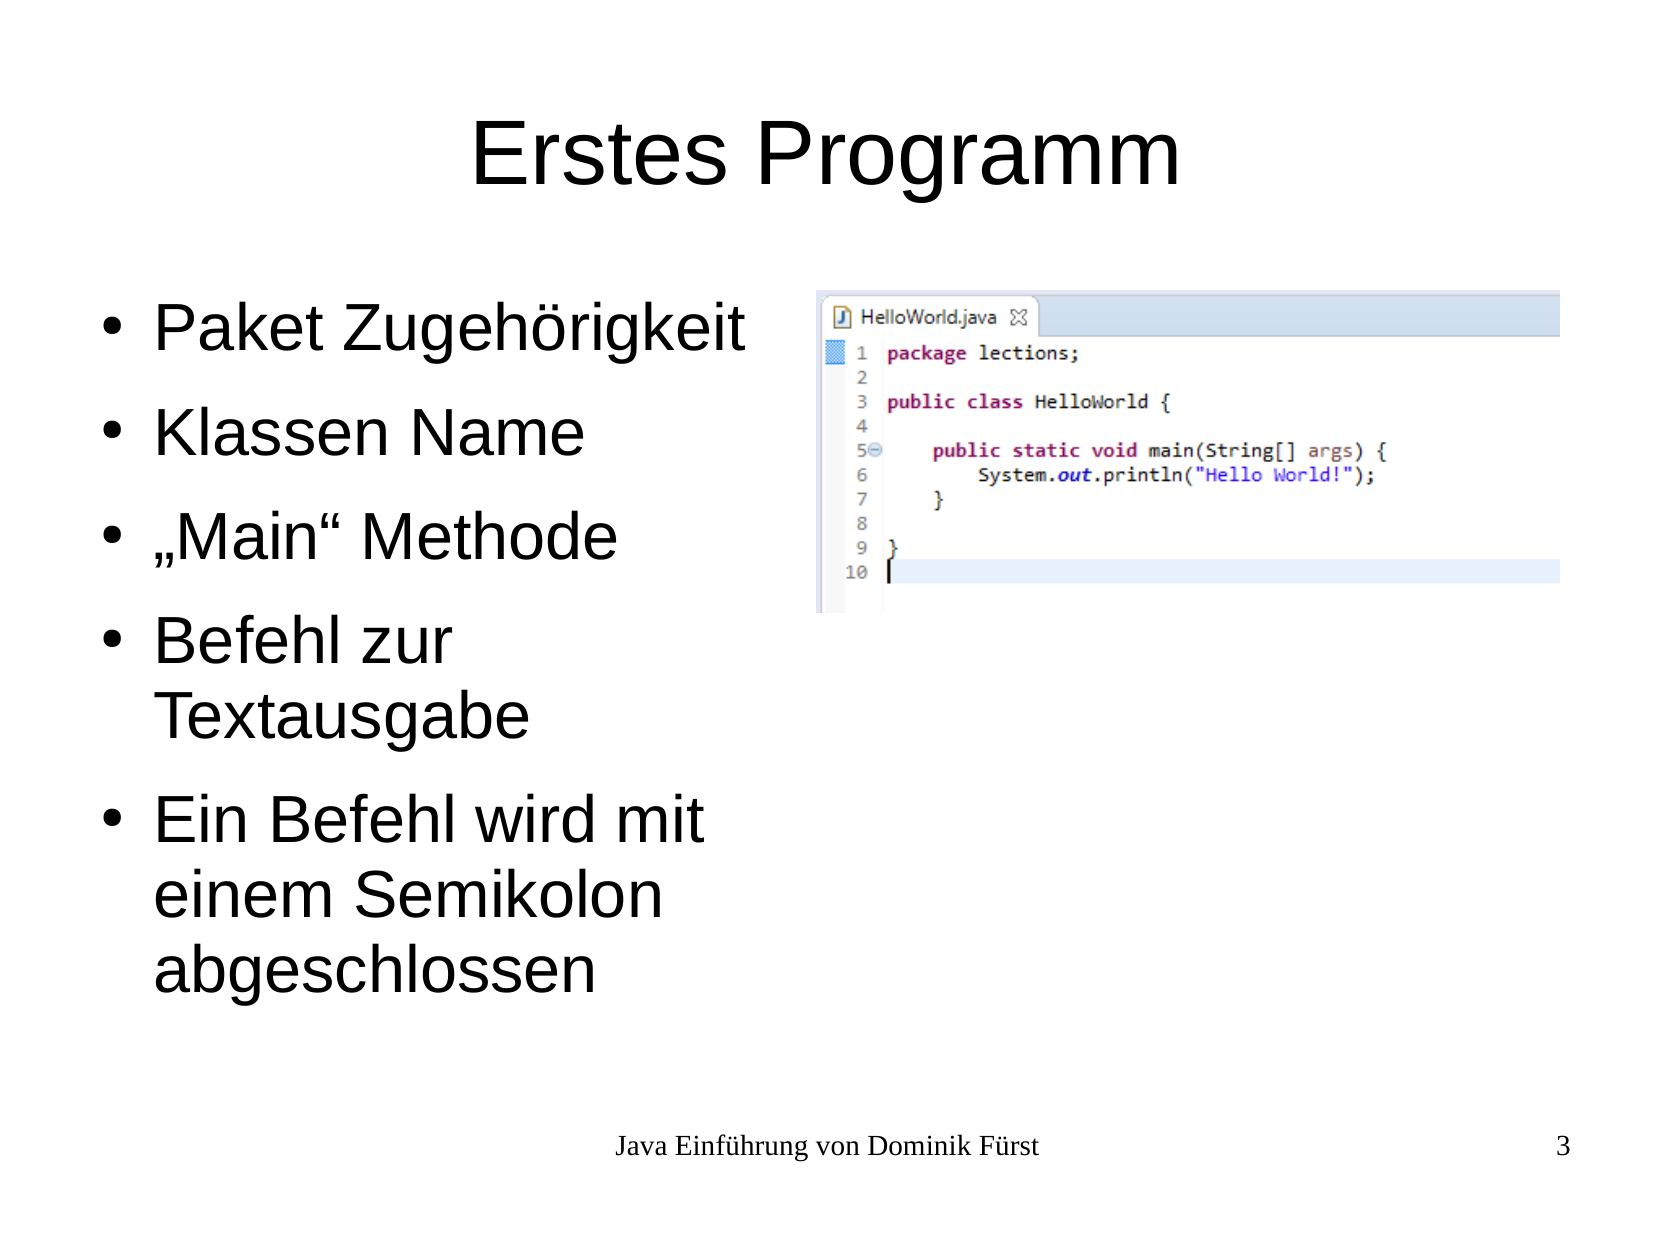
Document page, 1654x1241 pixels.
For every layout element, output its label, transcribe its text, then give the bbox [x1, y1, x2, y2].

title Erstes Programm [82, 49, 1571, 257]
list Paket Zugehörigkeit Klassen Name „Main“ Methode Befehl zur Textausgabe Ein Befehl wird mit einem Semikolon abgeschlossen [82, 290, 809, 1010]
picture [816, 290, 1560, 613]
